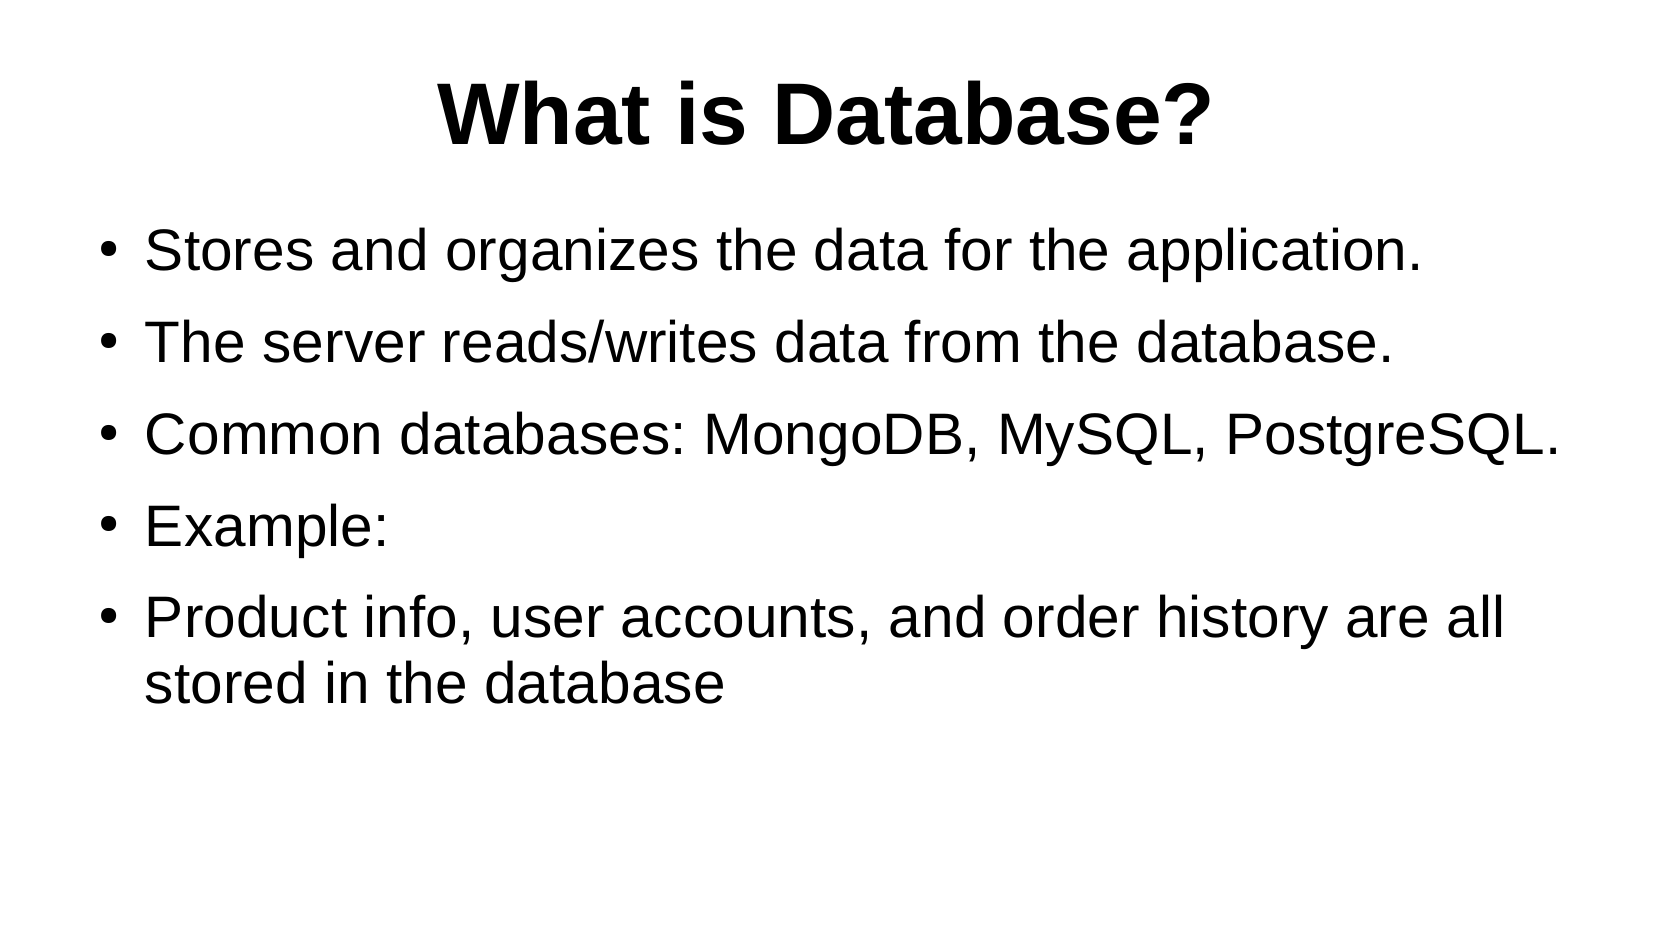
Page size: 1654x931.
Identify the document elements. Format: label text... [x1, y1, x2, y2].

list Stores and organizes the data for the application. The server reads/writes data from the database. Common databases: MongoDB, MySQL, PostgreSQL. Example: Product info, user accounts, and order history are all stored in the database [82, 217, 1571, 758]
title What is Database? [82, 37, 1571, 193]
